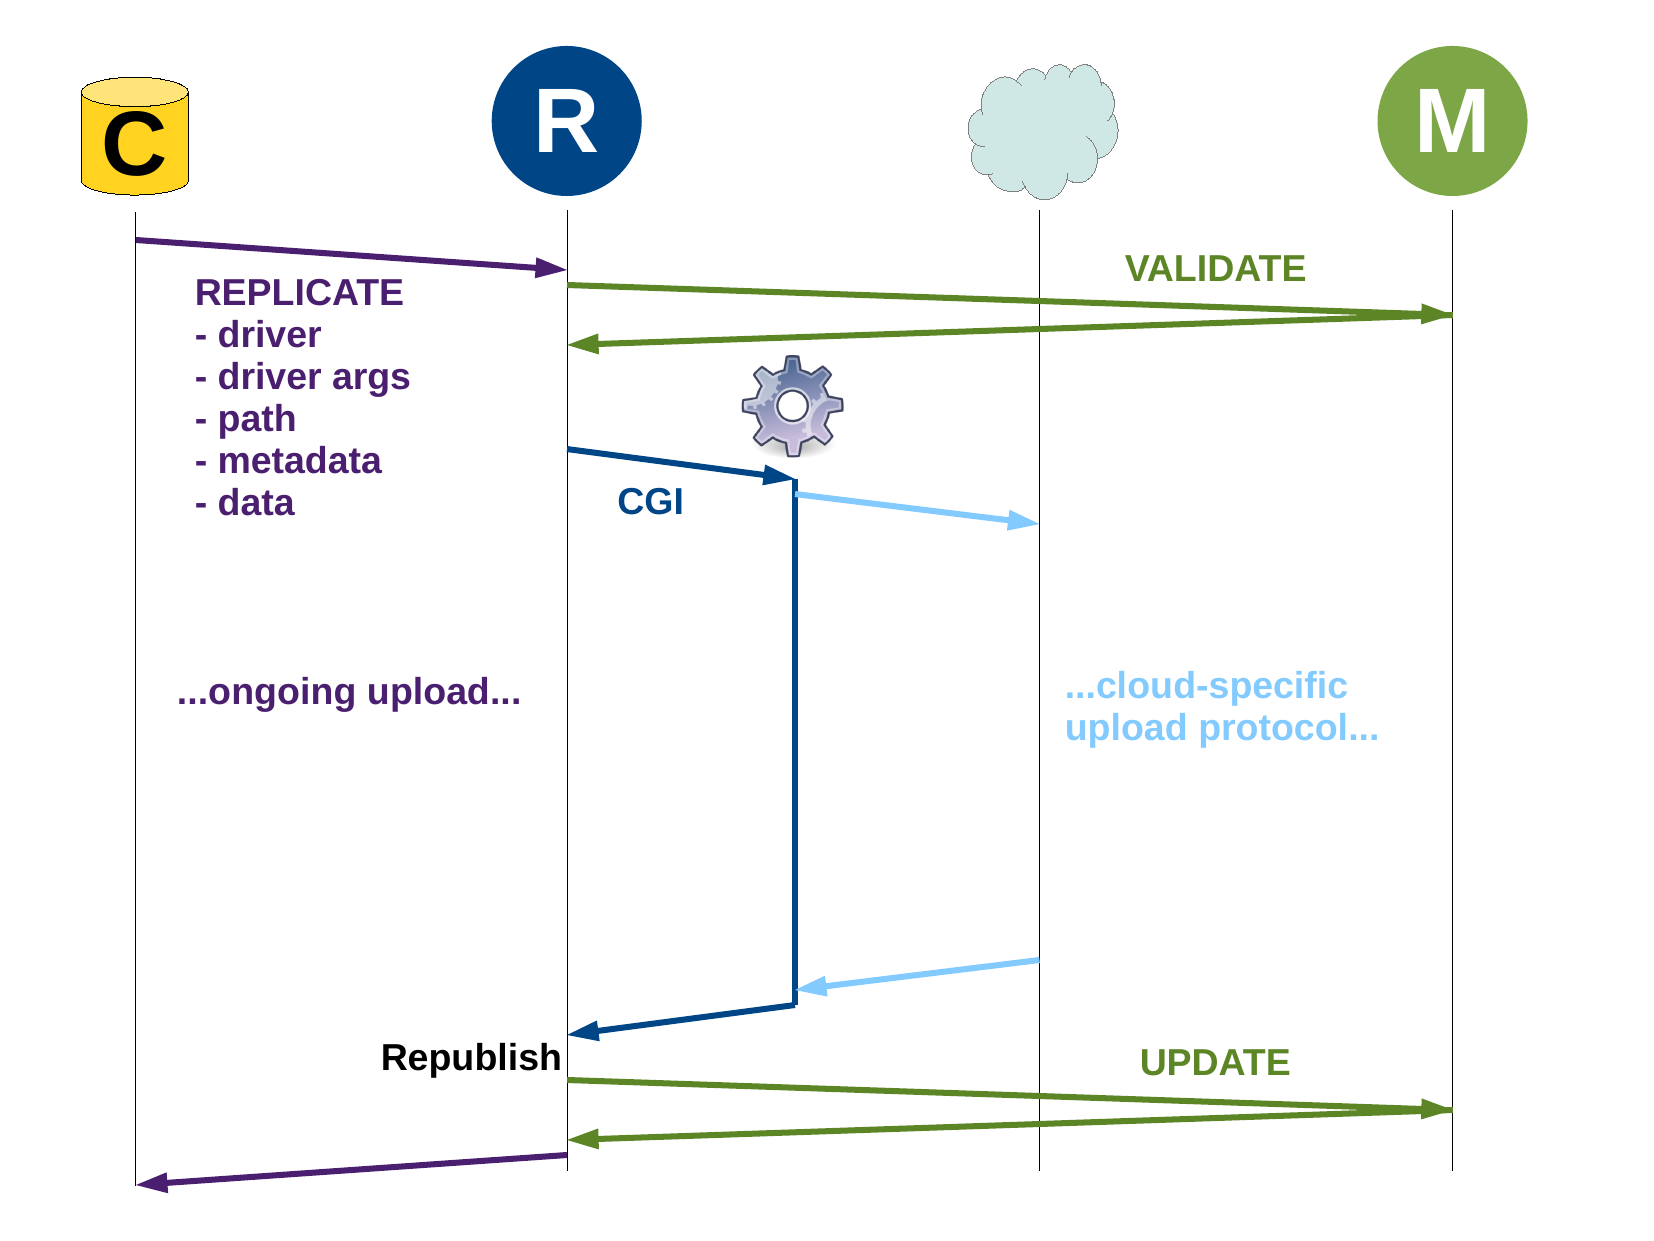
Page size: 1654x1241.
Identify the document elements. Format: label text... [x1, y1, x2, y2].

text_box R [491, 45, 642, 197]
text_box ...cloud-specific upload protocol... [1050, 656, 1411, 756]
text_box C [81, 93, 189, 196]
text_box REPLICATE - driver - driver args - path - metadata - data [180, 264, 451, 531]
text_box VALIDATE [1110, 240, 1396, 297]
text_box CGI [602, 473, 751, 530]
text_box [968, 64, 1119, 200]
text_box M [1377, 45, 1528, 197]
text_box Republish [366, 1029, 739, 1086]
text_box ...ongoing upload... [162, 663, 568, 721]
picture [741, 355, 846, 466]
text_box UPDATE [1125, 1034, 1396, 1092]
